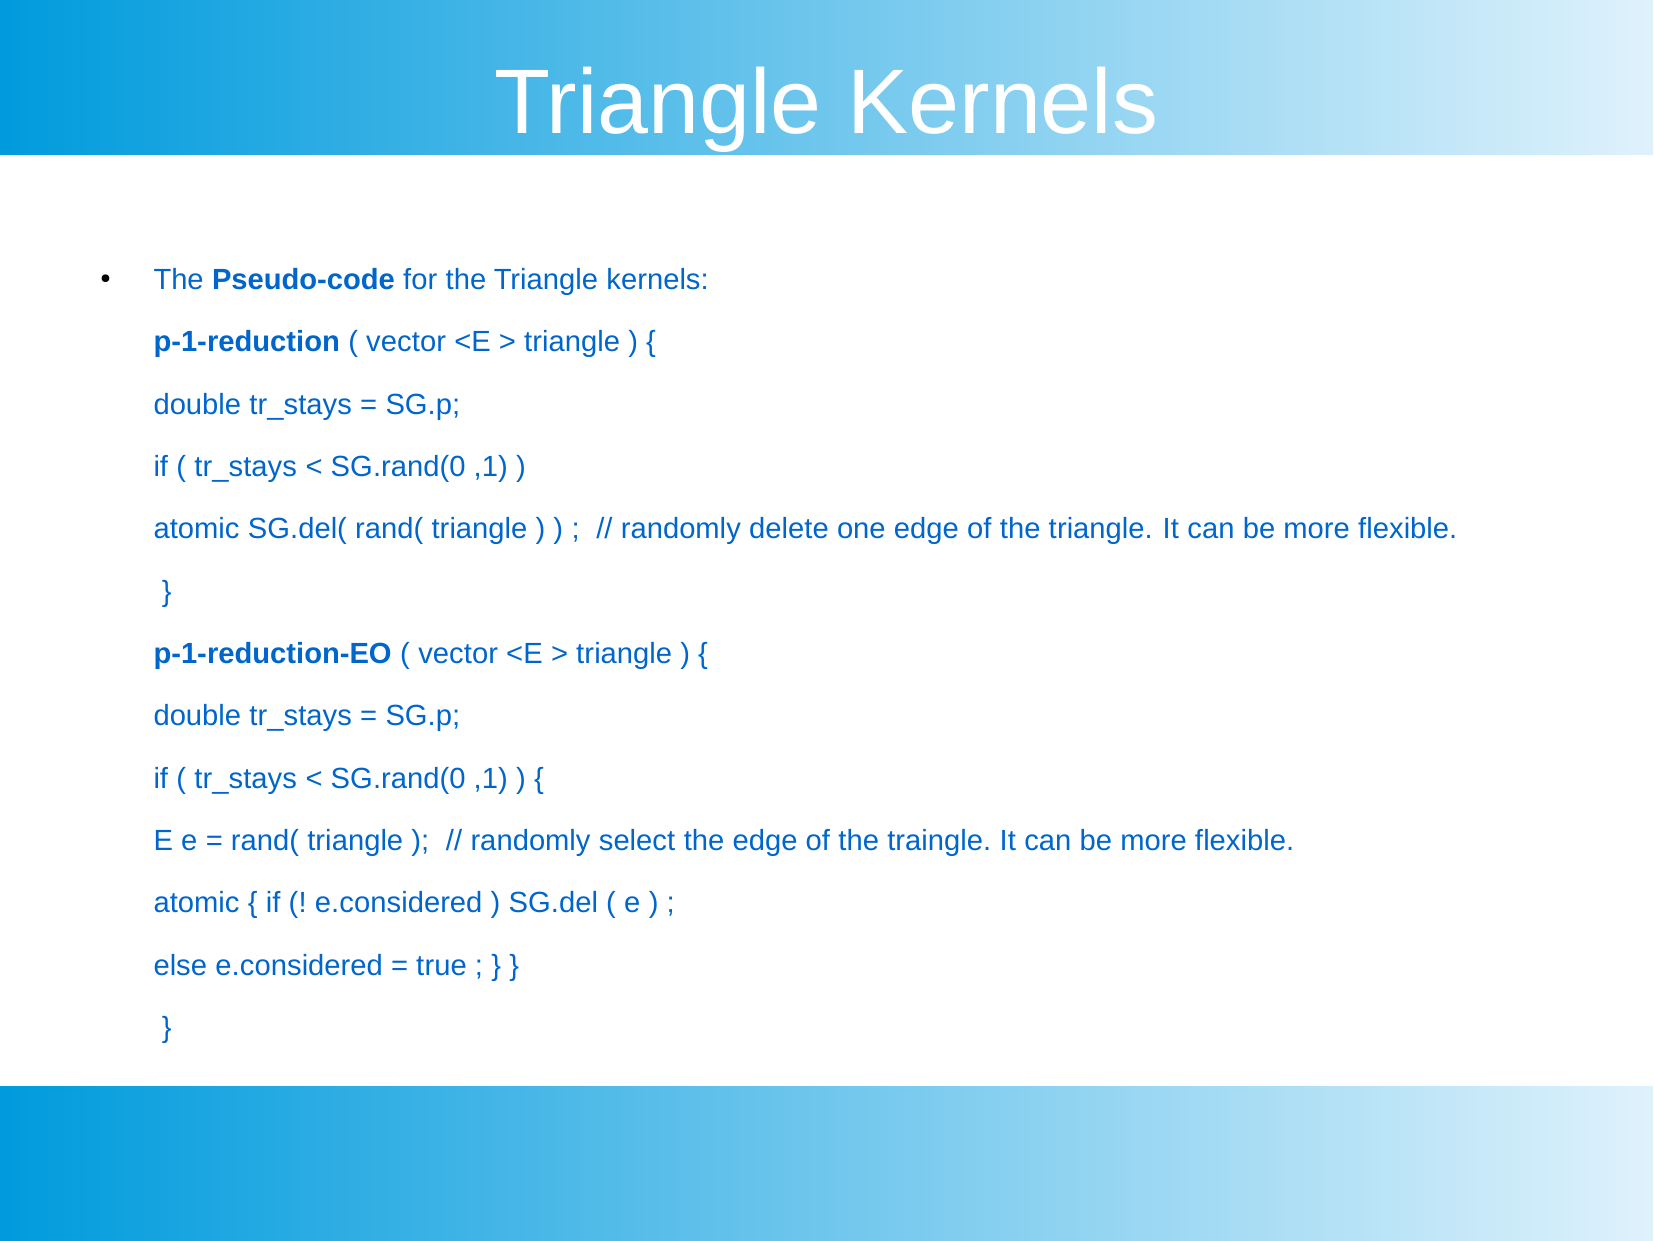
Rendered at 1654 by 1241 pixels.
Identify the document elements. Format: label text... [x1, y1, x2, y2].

list The Pseudo-code for the Triangle kernels: p-1-reduction ( vector <E > triangle ) { double tr_stays = SG.p; if ( tr_stays < SG.rand(0 ,1) ) atomic SG.del( rand( triangle ) ) ; // randomly delete one edge of the triangle. It can be more flexible. } p-1-reduction-EO ( vector <E > triangle ) { double tr_stays = SG.p; if ( tr_stays < SG.rand(0 ,1) ) { E e = rand( triangle ); // randomly select the edge of the traingle. It can be more flexible. atomic { if (! e.considered ) SG.del ( e ) ; else e.considered = true ; } } } [82, 200, 1571, 1052]
title Triangle Kernels [82, 49, 1571, 155]
